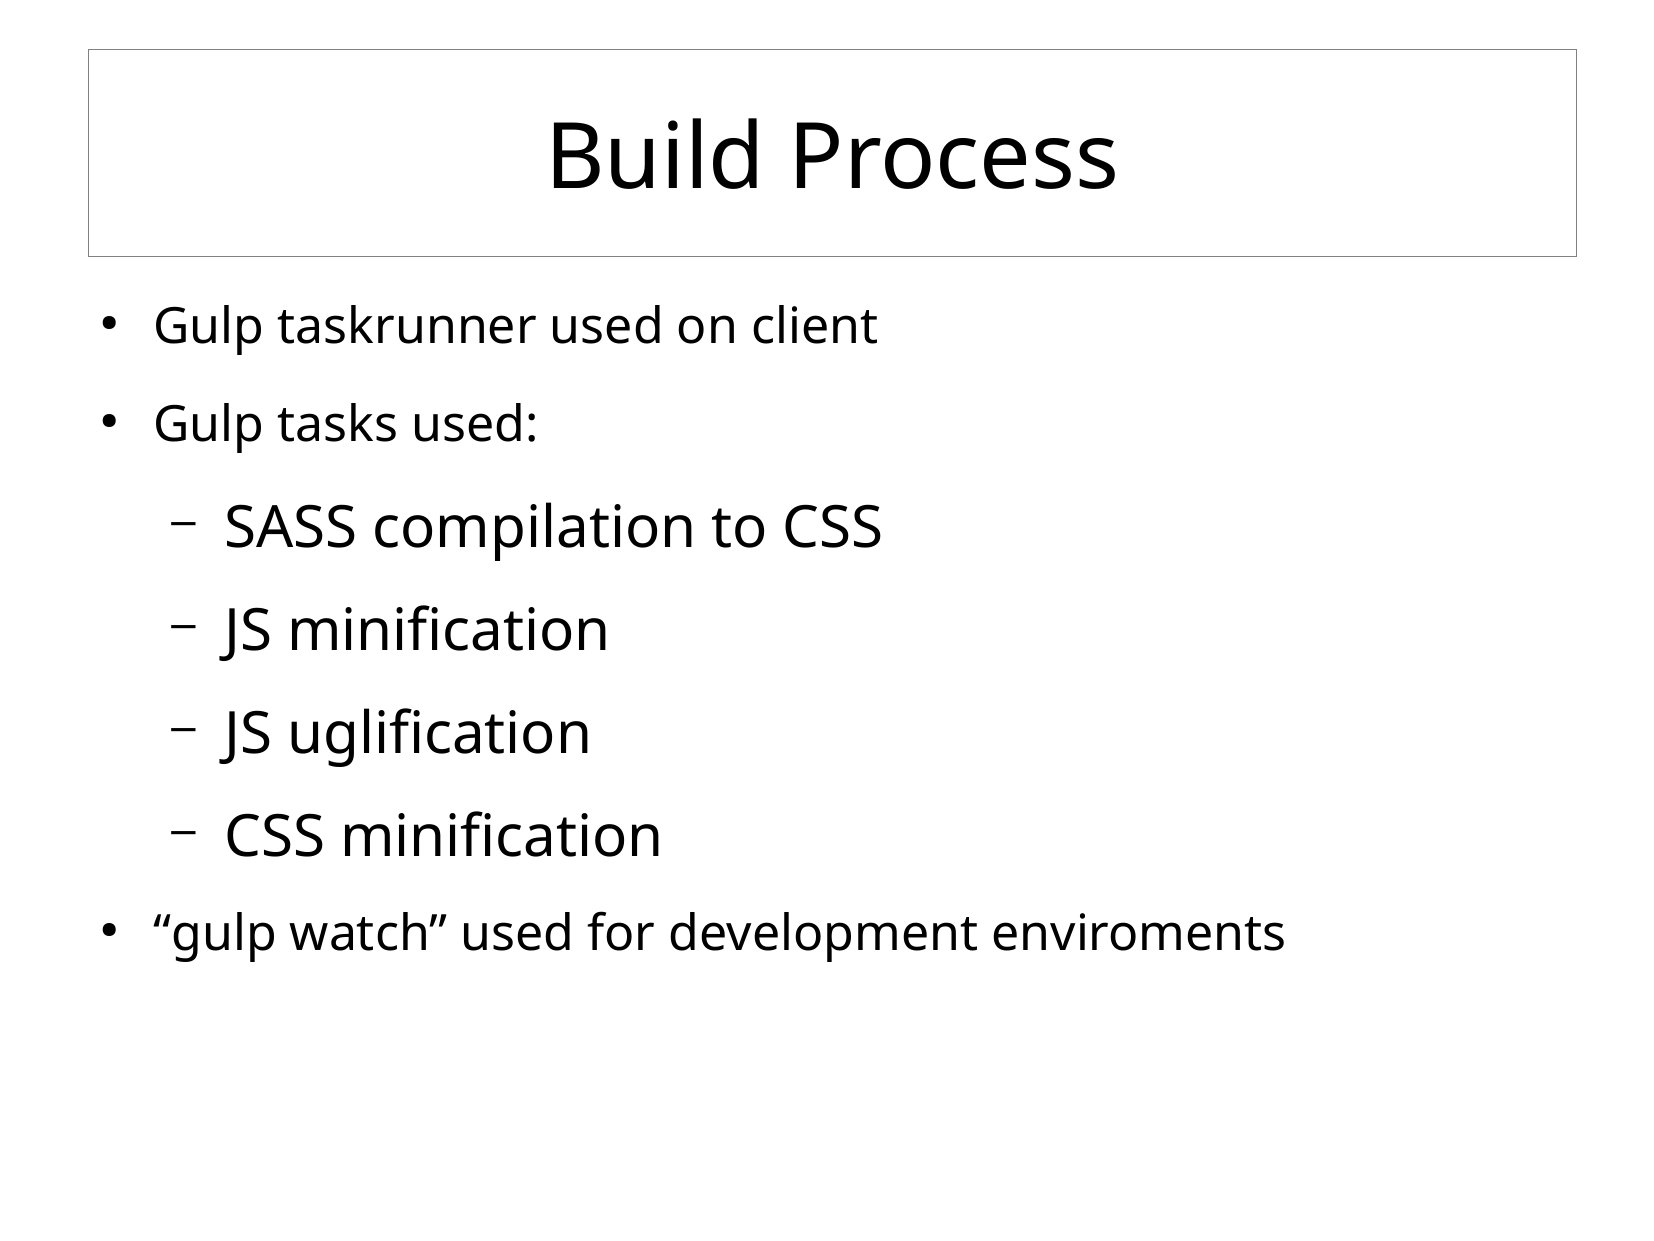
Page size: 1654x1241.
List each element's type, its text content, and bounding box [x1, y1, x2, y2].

title Build Process [88, 49, 1577, 257]
list Gulp taskrunner used on client Gulp tasks used: SASS compilation to CSS JS minification JS uglification CSS minification “gulp watch” used for development enviroments [82, 290, 1571, 1072]
